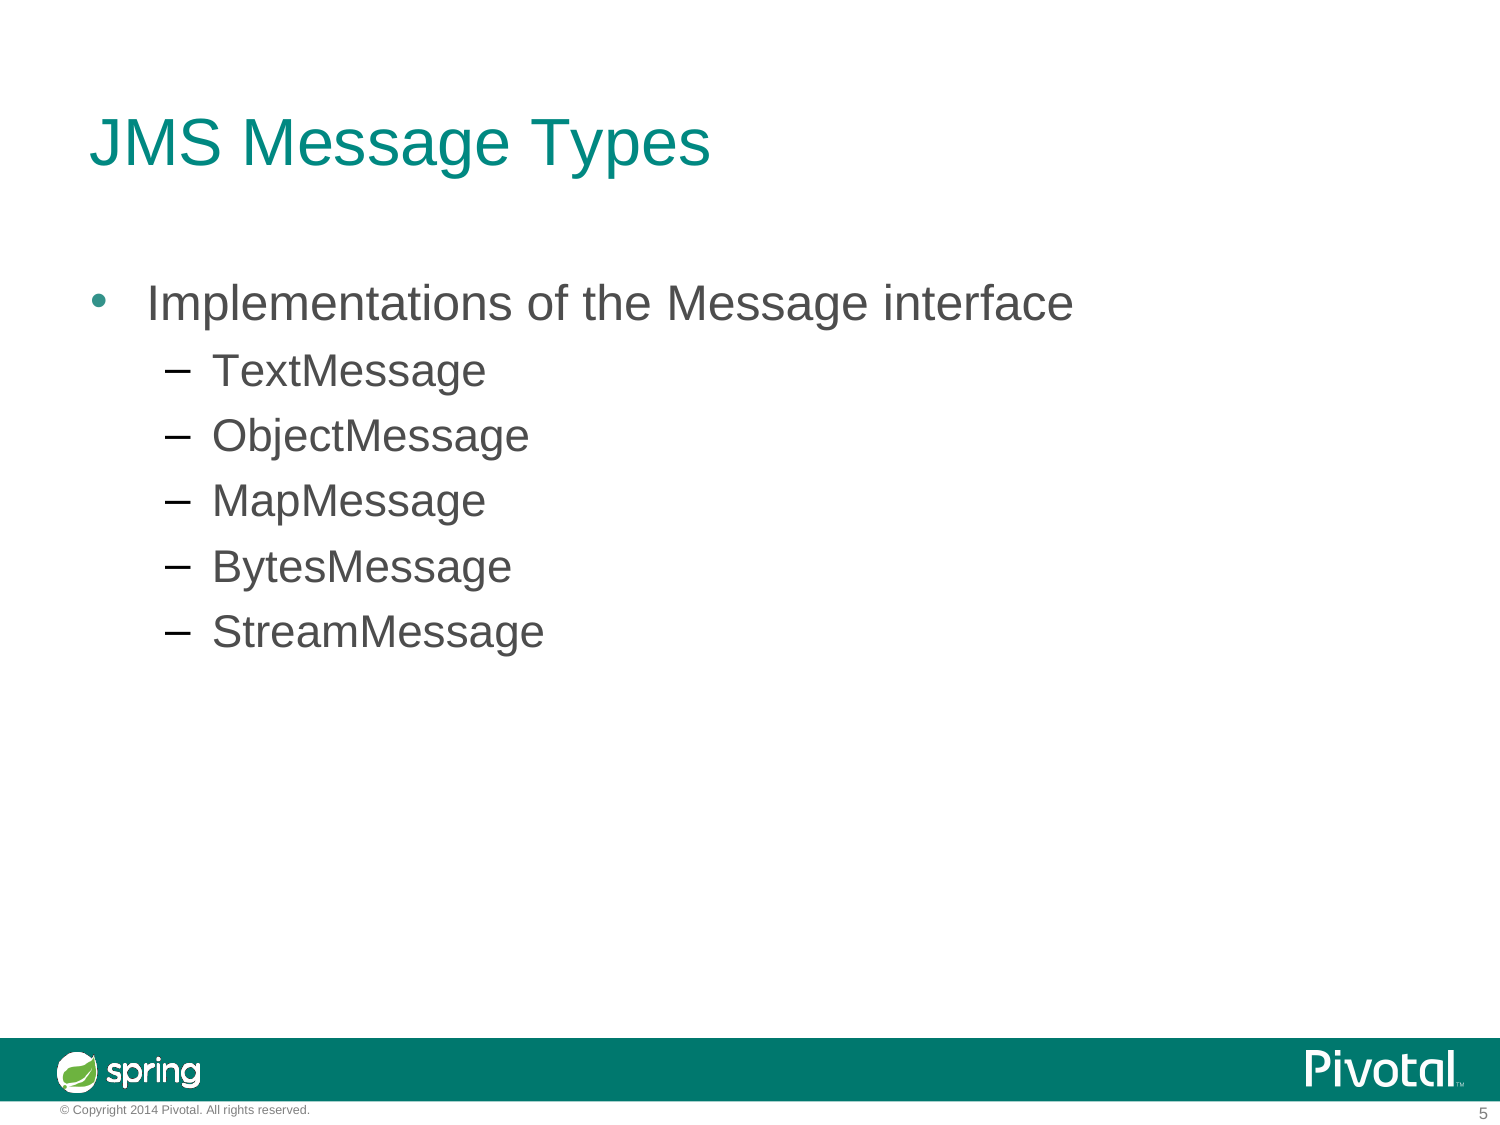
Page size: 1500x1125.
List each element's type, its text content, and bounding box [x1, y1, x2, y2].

picture [32, 1041, 210, 1103]
list Implementations of the Message interface TextMessage ObjectMessage MapMessage BytesMessage StreamMessage [75, 262, 1426, 1005]
title JMS Message Types [75, 44, 1426, 233]
picture [1306, 1050, 1464, 1087]
